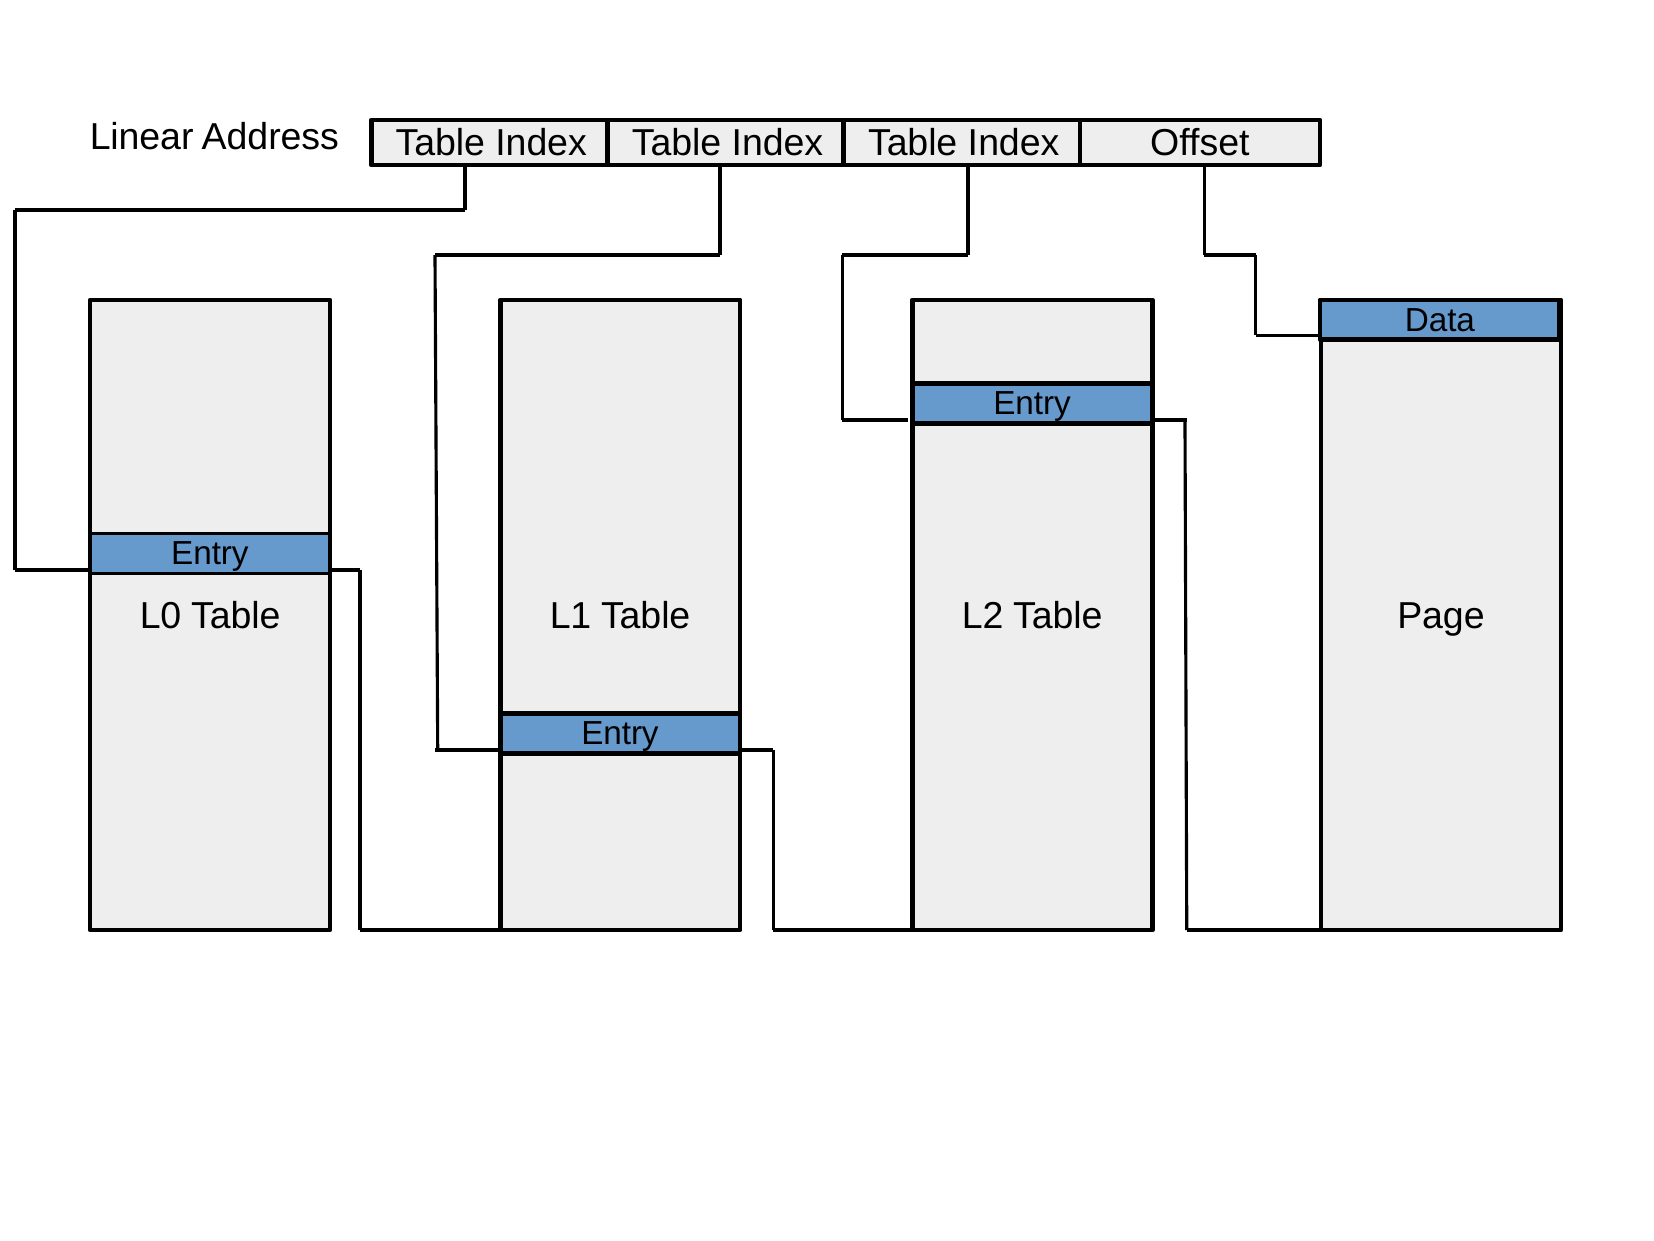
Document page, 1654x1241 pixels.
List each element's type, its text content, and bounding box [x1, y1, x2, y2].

text_box Table Index [371, 120, 607, 166]
text_box Table Index [607, 120, 843, 166]
text_box L0 Table [90, 574, 330, 931]
text_box Entry [912, 383, 1153, 424]
text_box L0 Table [90, 300, 330, 533]
text_box Table Index [843, 120, 1080, 166]
text_box Data [1319, 300, 1560, 340]
text_box Offset [1080, 120, 1320, 166]
text_box L2 Table [912, 300, 1153, 383]
text_box L2 Table [912, 424, 1153, 931]
text_box Entry [90, 533, 330, 574]
text_box L1 Table [500, 754, 741, 931]
text_box L1 Table [500, 300, 741, 713]
text_box Linear Address [75, 108, 354, 166]
text_box Entry [500, 713, 741, 754]
text_box Page [1321, 300, 1561, 931]
